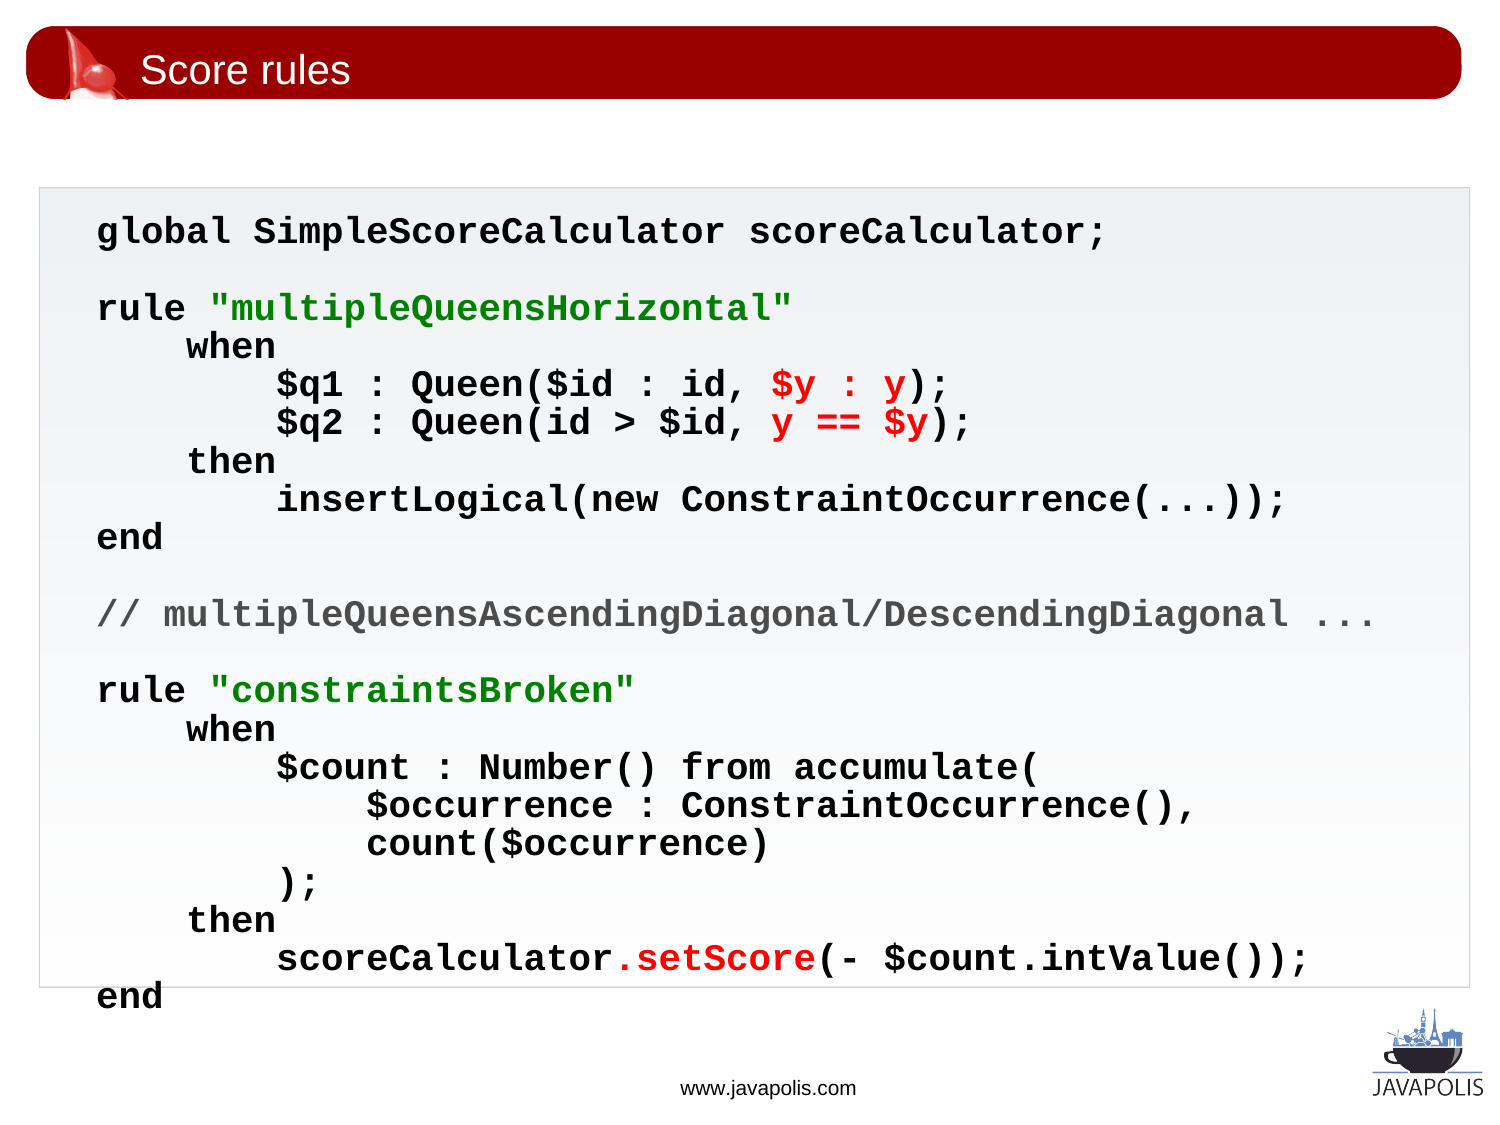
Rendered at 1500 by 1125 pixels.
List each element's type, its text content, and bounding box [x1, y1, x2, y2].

text_box global SimpleScoreCalculator scoreCalculator; rule "multipleQueensHorizontal" when $q1 : Queen($id : id, $y : y); $q2 : Queen(id > $id, y == $y); then insertLogical(new ConstraintOccurrence(...)); end // multipleQueensAscendingDiagonal/DescendingDiagonal ... rule "constraintsBroken" when $count : Number() from accumulate( $occurrence : ConstraintOccurrence(), count($occurrence) ); then scoreCalculator.setScore(- $count.intValue()); end [88, 206, 1418, 975]
picture [62, 28, 125, 100]
picture [1366, 1006, 1500, 1125]
title Score rules [125, 0, 1450, 101]
